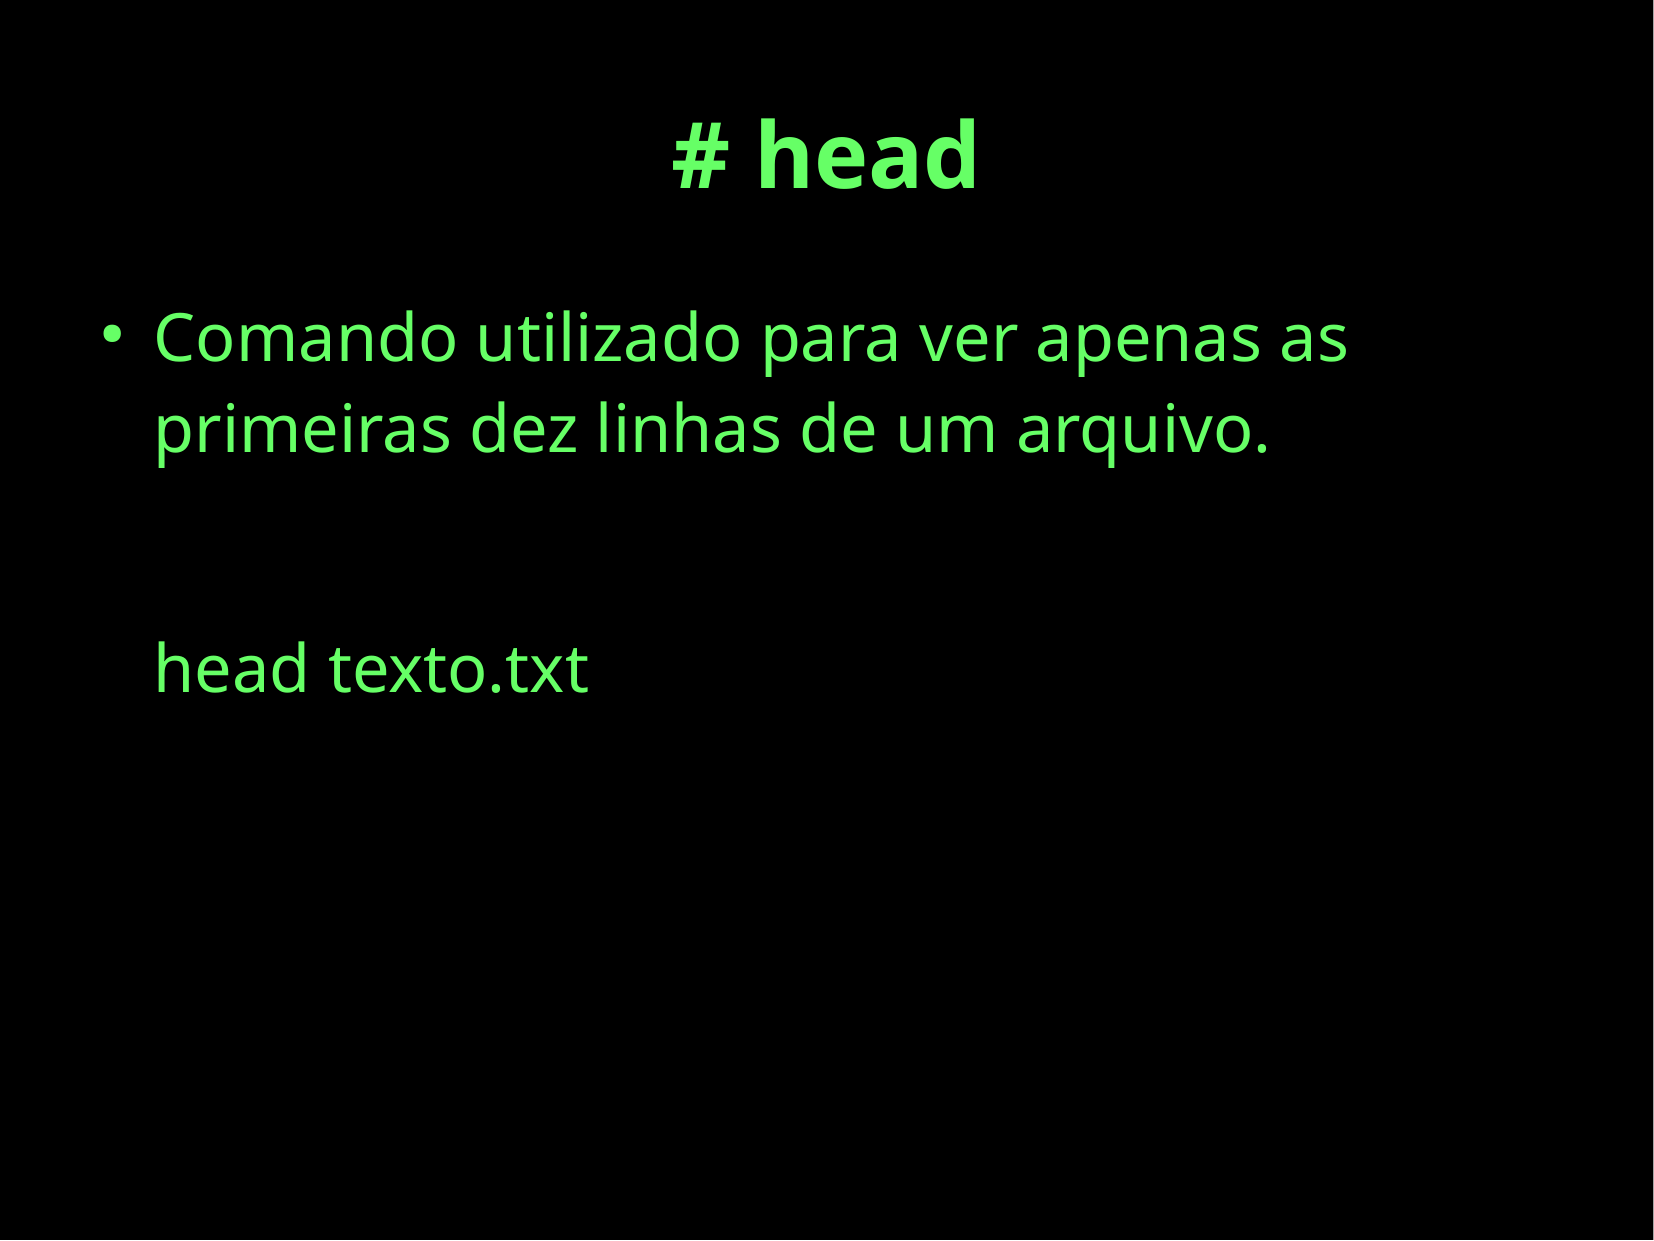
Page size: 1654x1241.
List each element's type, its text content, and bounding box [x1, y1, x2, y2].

list Comando utilizado para ver apenas as primeiras dez linhas de um arquivo. head texto.txt [82, 290, 1571, 1010]
title # head [82, 49, 1571, 257]
